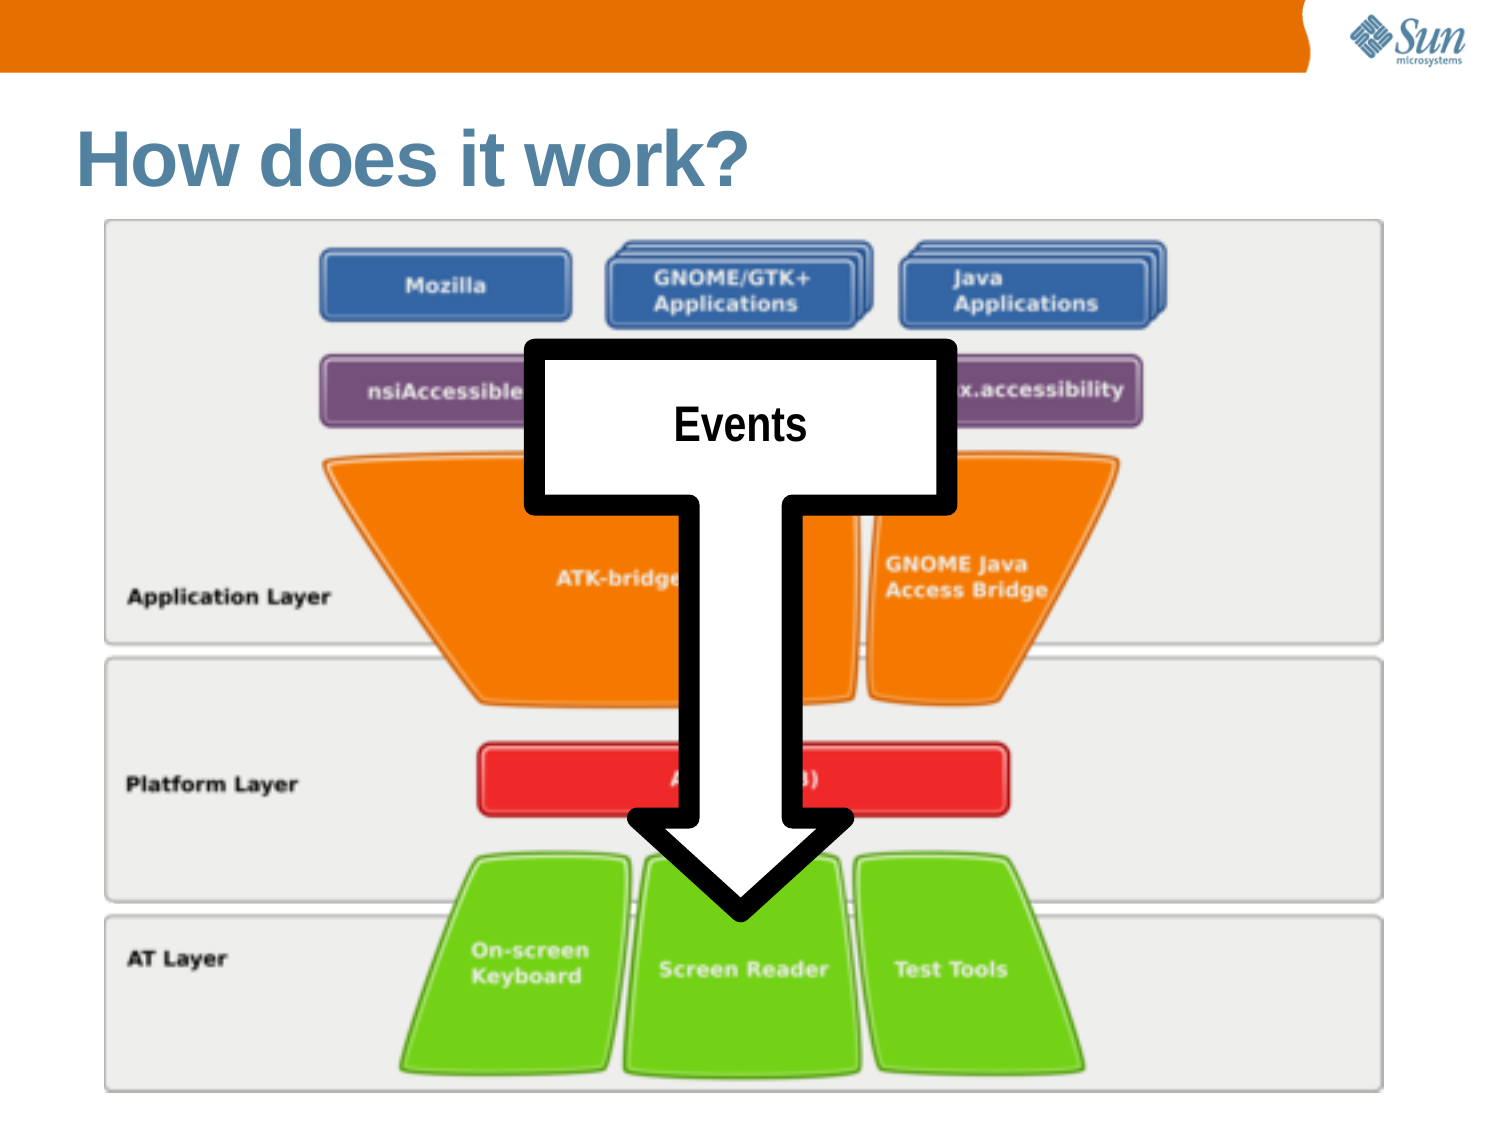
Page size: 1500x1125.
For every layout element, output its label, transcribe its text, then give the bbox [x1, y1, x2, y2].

picture [0, 0, 1500, 75]
text_box Events [534, 349, 947, 912]
picture [104, 219, 1384, 1093]
title How does it work? [75, 122, 1438, 228]
